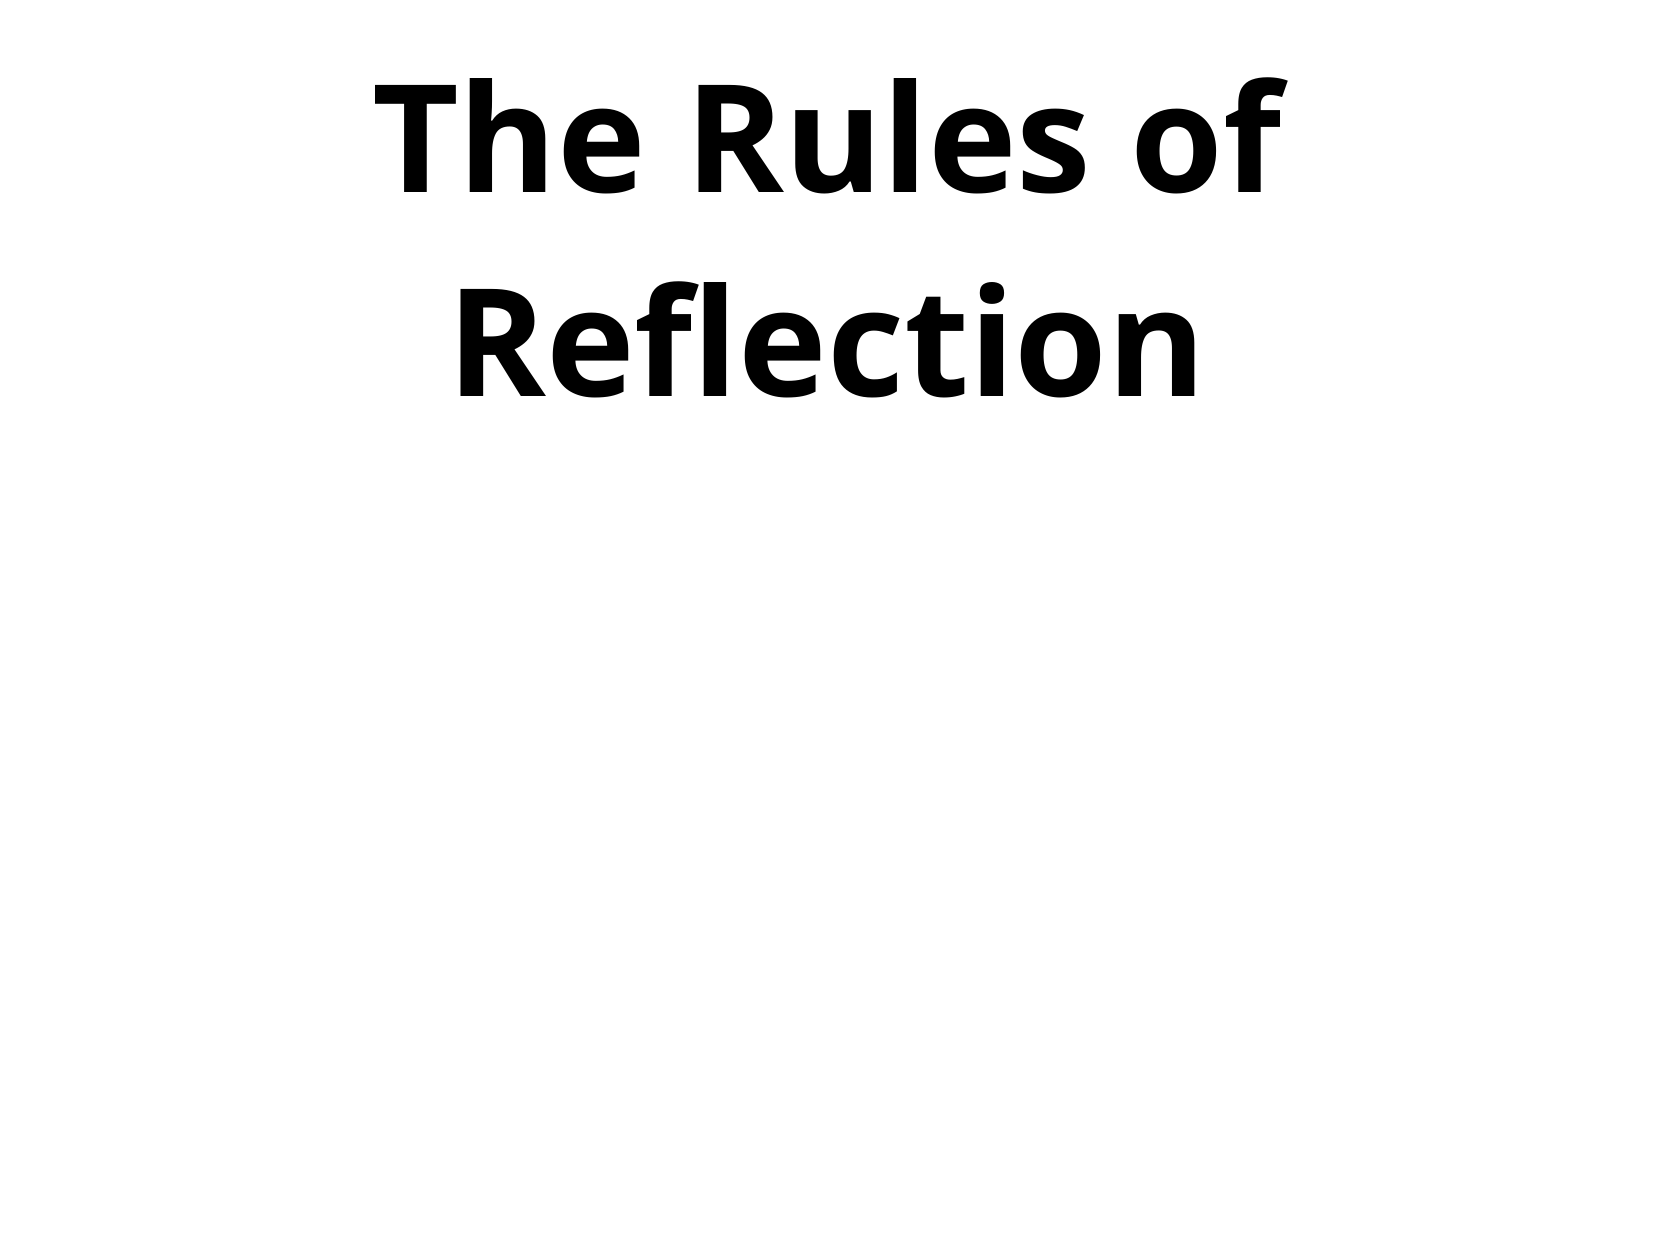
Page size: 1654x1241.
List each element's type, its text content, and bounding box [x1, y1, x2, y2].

title The Rules of Reflection [59, 59, 1595, 414]
